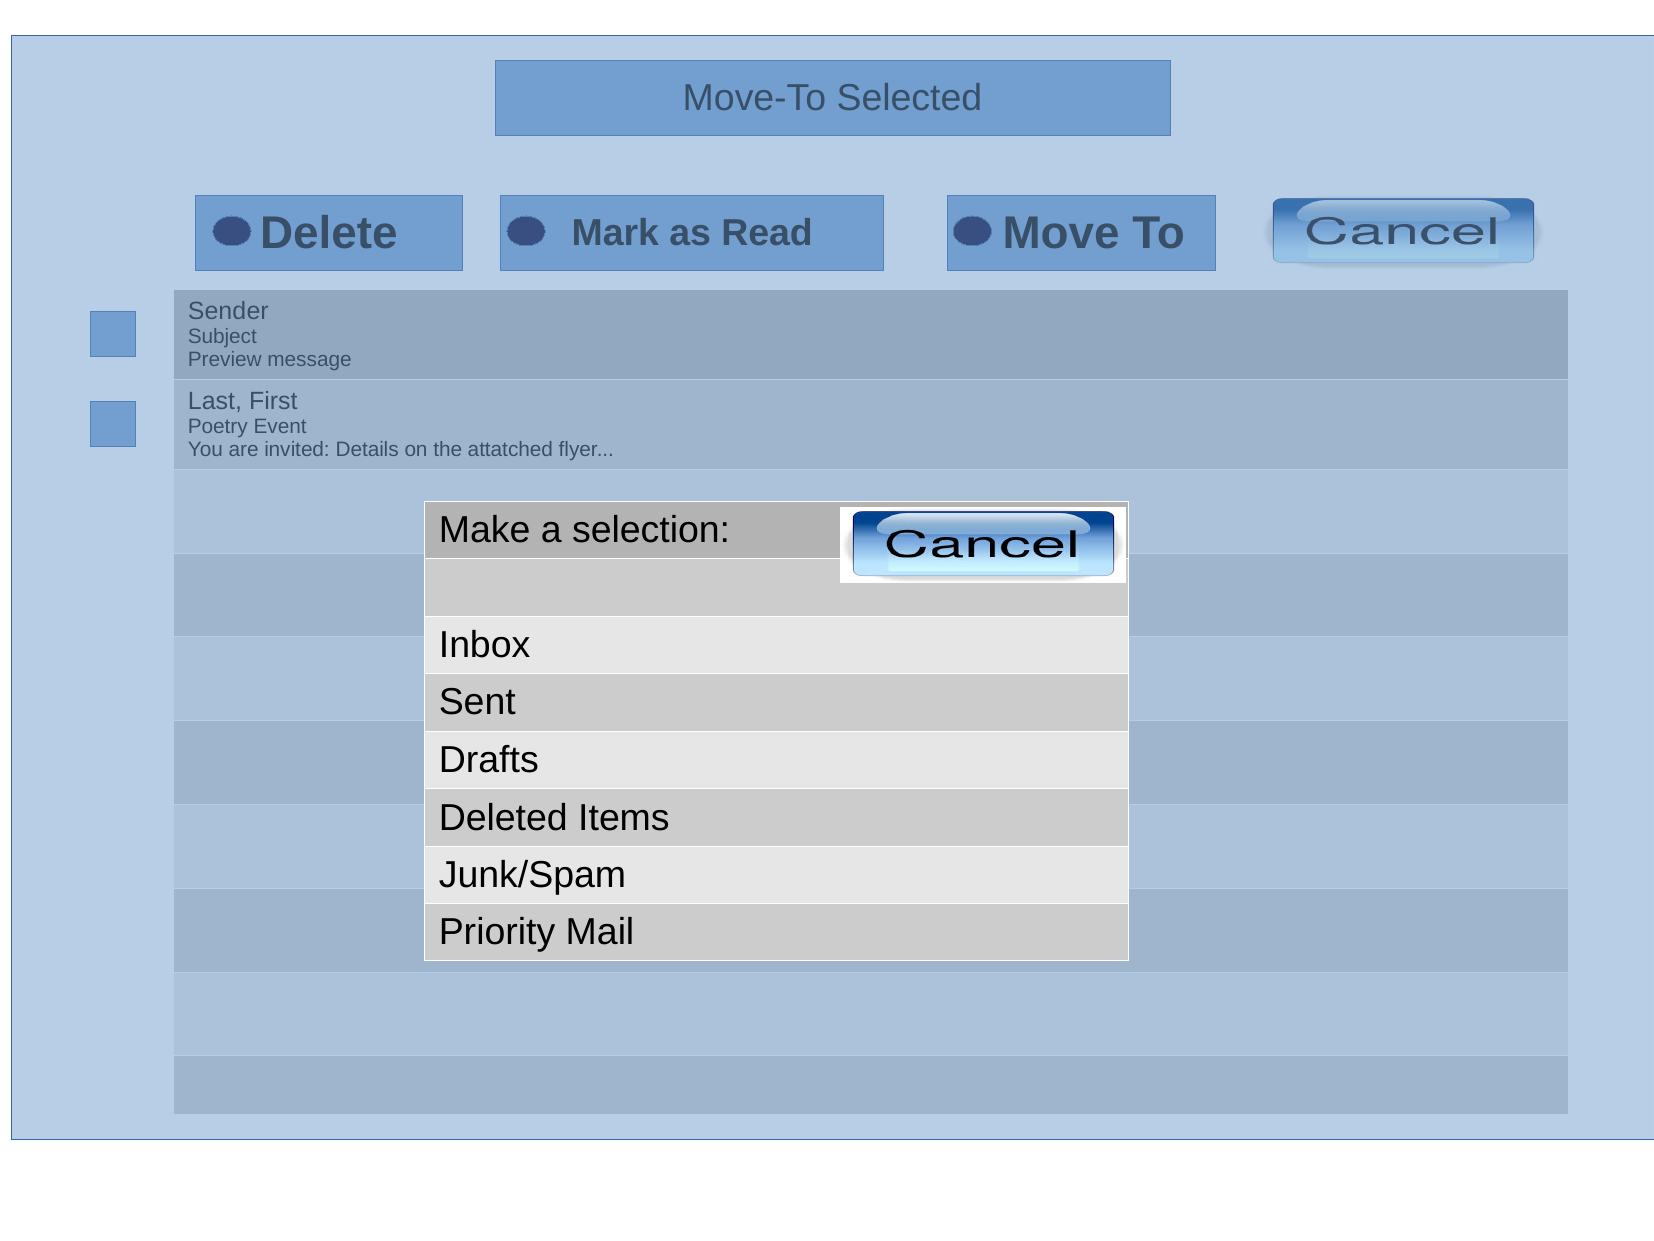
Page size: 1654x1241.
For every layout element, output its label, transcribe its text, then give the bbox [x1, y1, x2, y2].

table_cell Drafts [425, 732, 1128, 788]
table_cell Sent [425, 674, 1128, 731]
table_header Make a selection: [425, 502, 1128, 558]
text_box [11, 35, 1654, 1140]
table_cell Inbox [425, 617, 1128, 673]
table_cell Junk/Spam [425, 847, 1128, 903]
table_cell [425, 559, 1128, 616]
table_cell Deleted Items [425, 789, 1128, 846]
picture [840, 507, 1126, 583]
table_cell Priority Mail [425, 904, 1128, 960]
